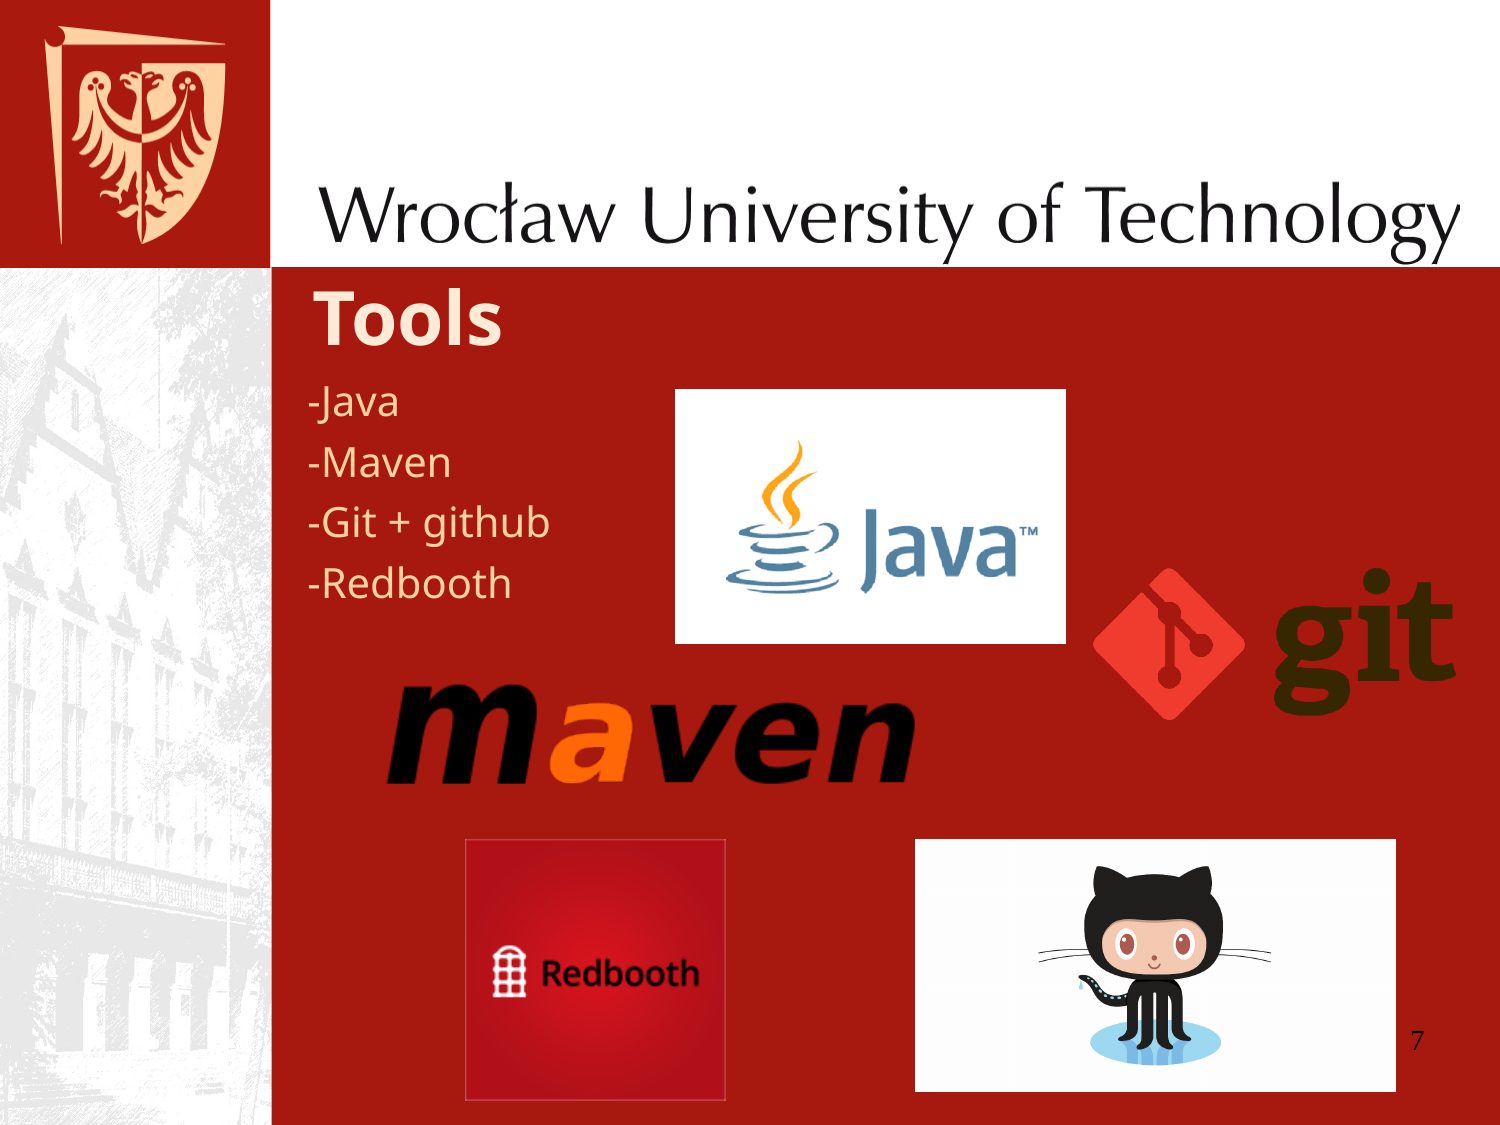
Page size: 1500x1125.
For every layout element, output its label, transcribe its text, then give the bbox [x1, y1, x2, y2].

picture [0, 0, 1460, 268]
title Tools [0, 149, 991, 482]
picture [1093, 568, 1456, 721]
list -Java -Maven -Git + github -Redbooth [307, 375, 1471, 1083]
picture [0, 389, 1066, 1125]
picture [465, 839, 726, 1101]
picture [915, 839, 1396, 1092]
